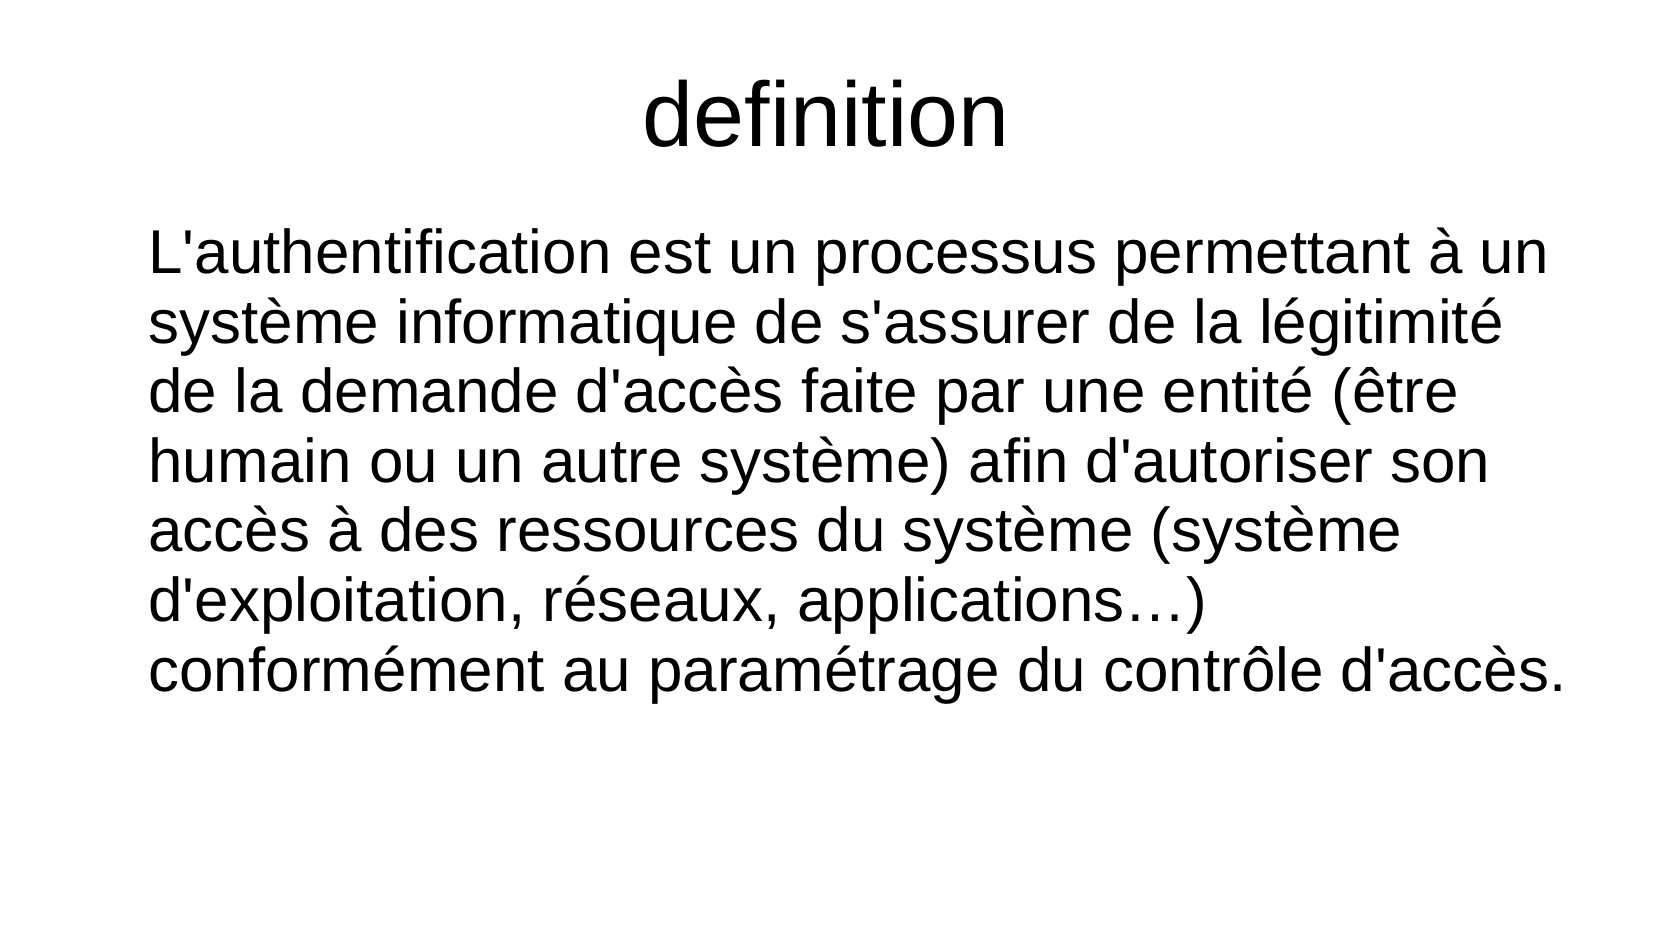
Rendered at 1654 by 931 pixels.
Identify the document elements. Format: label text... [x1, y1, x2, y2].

list L'authentification est un processus permettant à un système informatique de s'assurer de la légitimité de la demande d'accès faite par une entité (être humain ou un autre système) afin d'autoriser son accès à des ressources du système (système d'exploitation, réseaux, applications…) conformément au paramétrage du contrôle d'accès. [82, 217, 1571, 758]
title definition [82, 37, 1571, 193]
